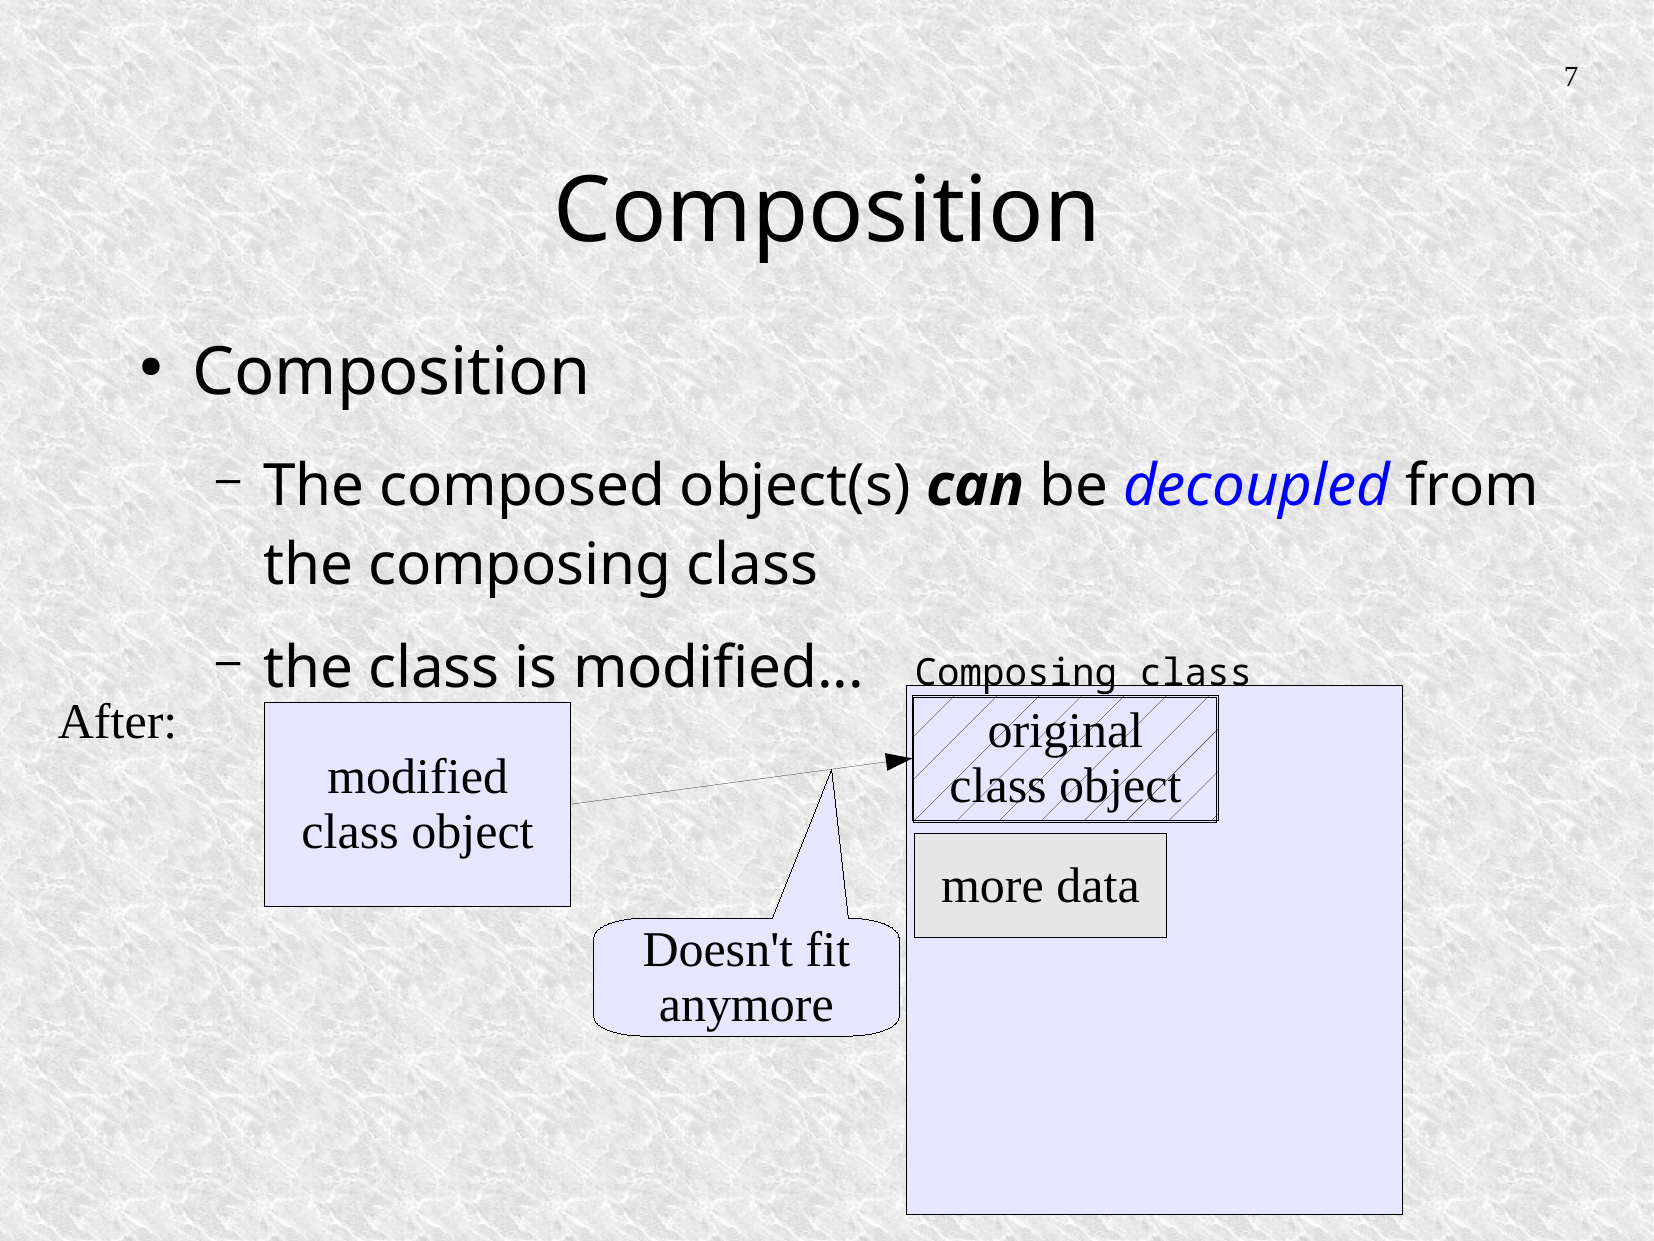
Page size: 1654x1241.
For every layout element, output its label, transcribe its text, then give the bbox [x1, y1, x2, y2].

text_box After: [57, 694, 178, 762]
text_box [906, 1162, 1403, 1215]
text_box original class object [912, 695, 1219, 821]
text_box Composing class [914, 645, 1253, 690]
text_box Doesn't fit anymore [593, 769, 900, 1037]
title Composition [121, 102, 1534, 311]
picture [0, 0, 1654, 1241]
text_box modified class object [264, 702, 571, 907]
list Composition The composed object(s) can be decoupled from the composing class the class is modified... [121, 323, 1575, 1162]
text_box more data [914, 833, 1167, 938]
